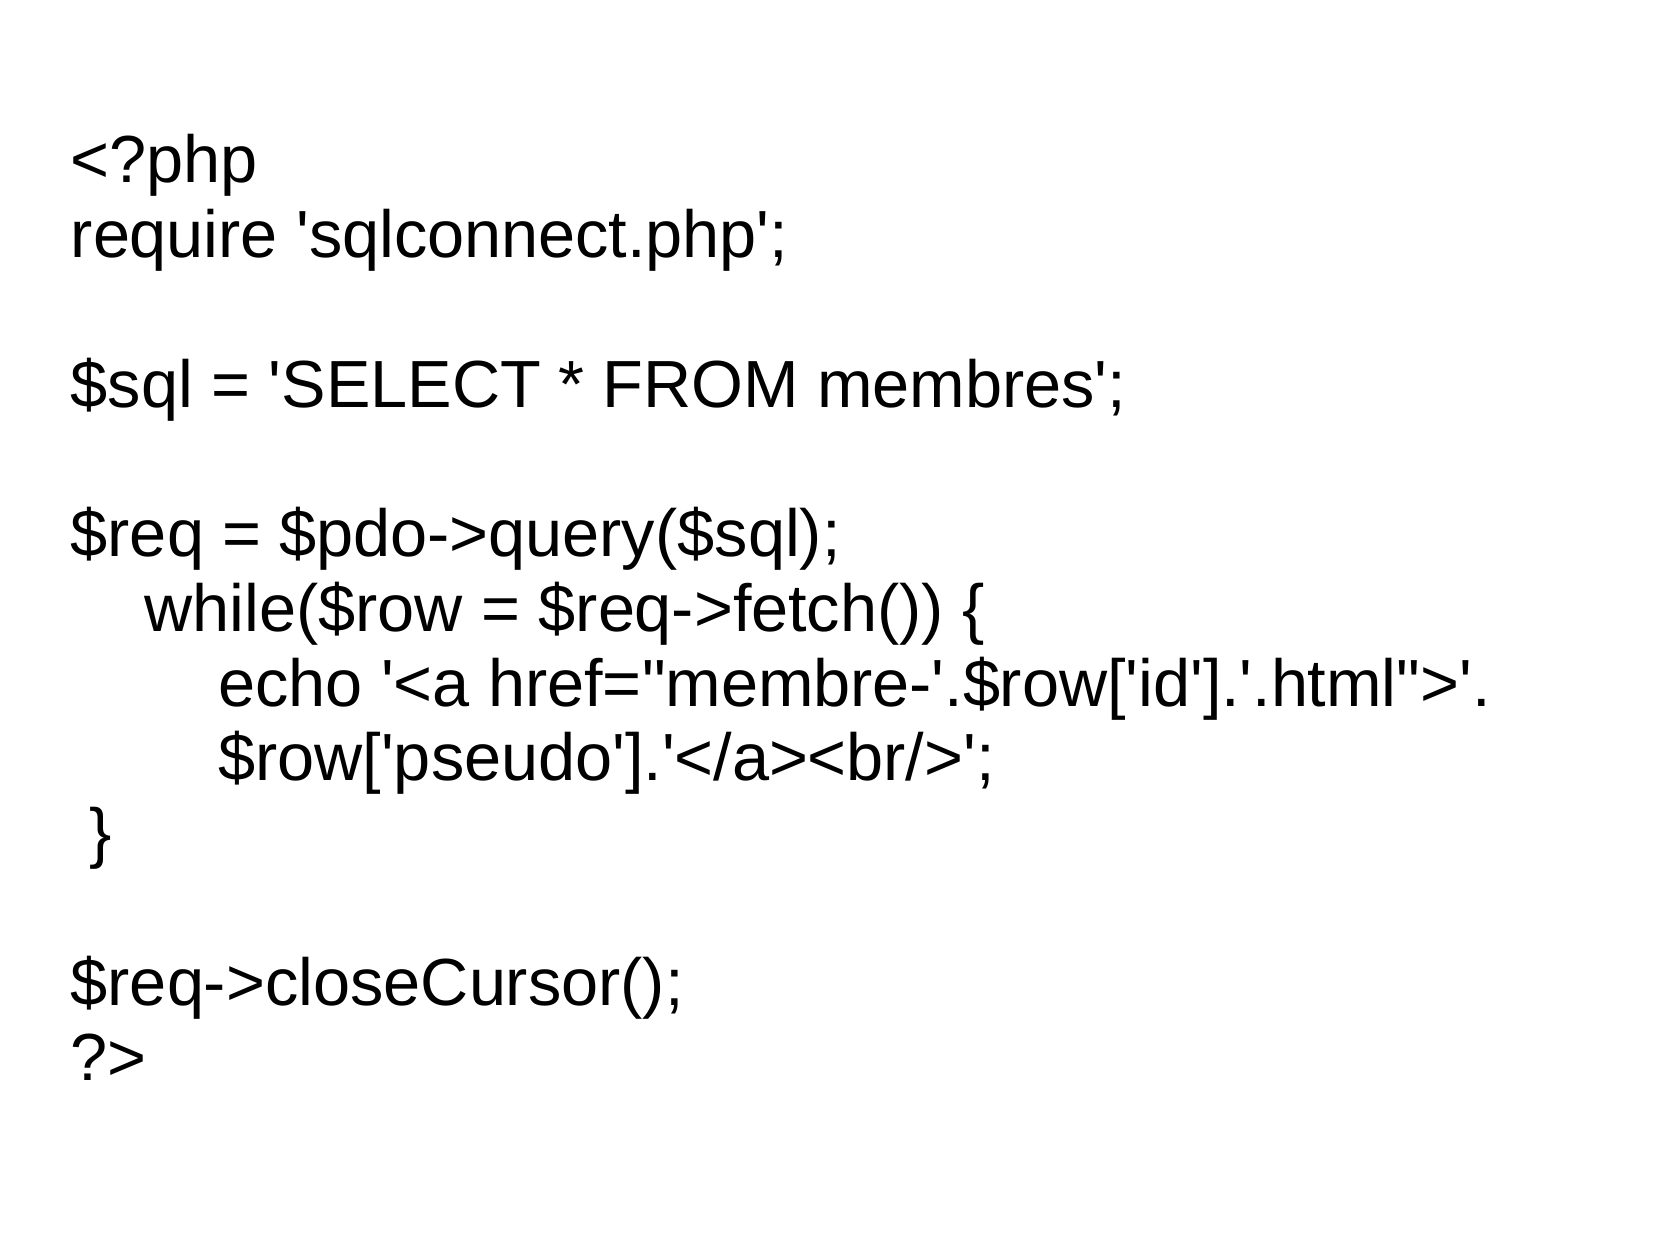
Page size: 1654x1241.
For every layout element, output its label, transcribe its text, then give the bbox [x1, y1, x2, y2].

subtitle <?php require 'sqlconnect.php'; $sql = 'SELECT * FROM membres'; $req = $pdo->query($sql); while($row = $req->fetch()) { echo '<a href="membre-'.$row['id'].'.html">'. $row['pseudo'].'</a><br/>'; } $req->closeCursor(); ?> [70, 35, 1559, 1182]
